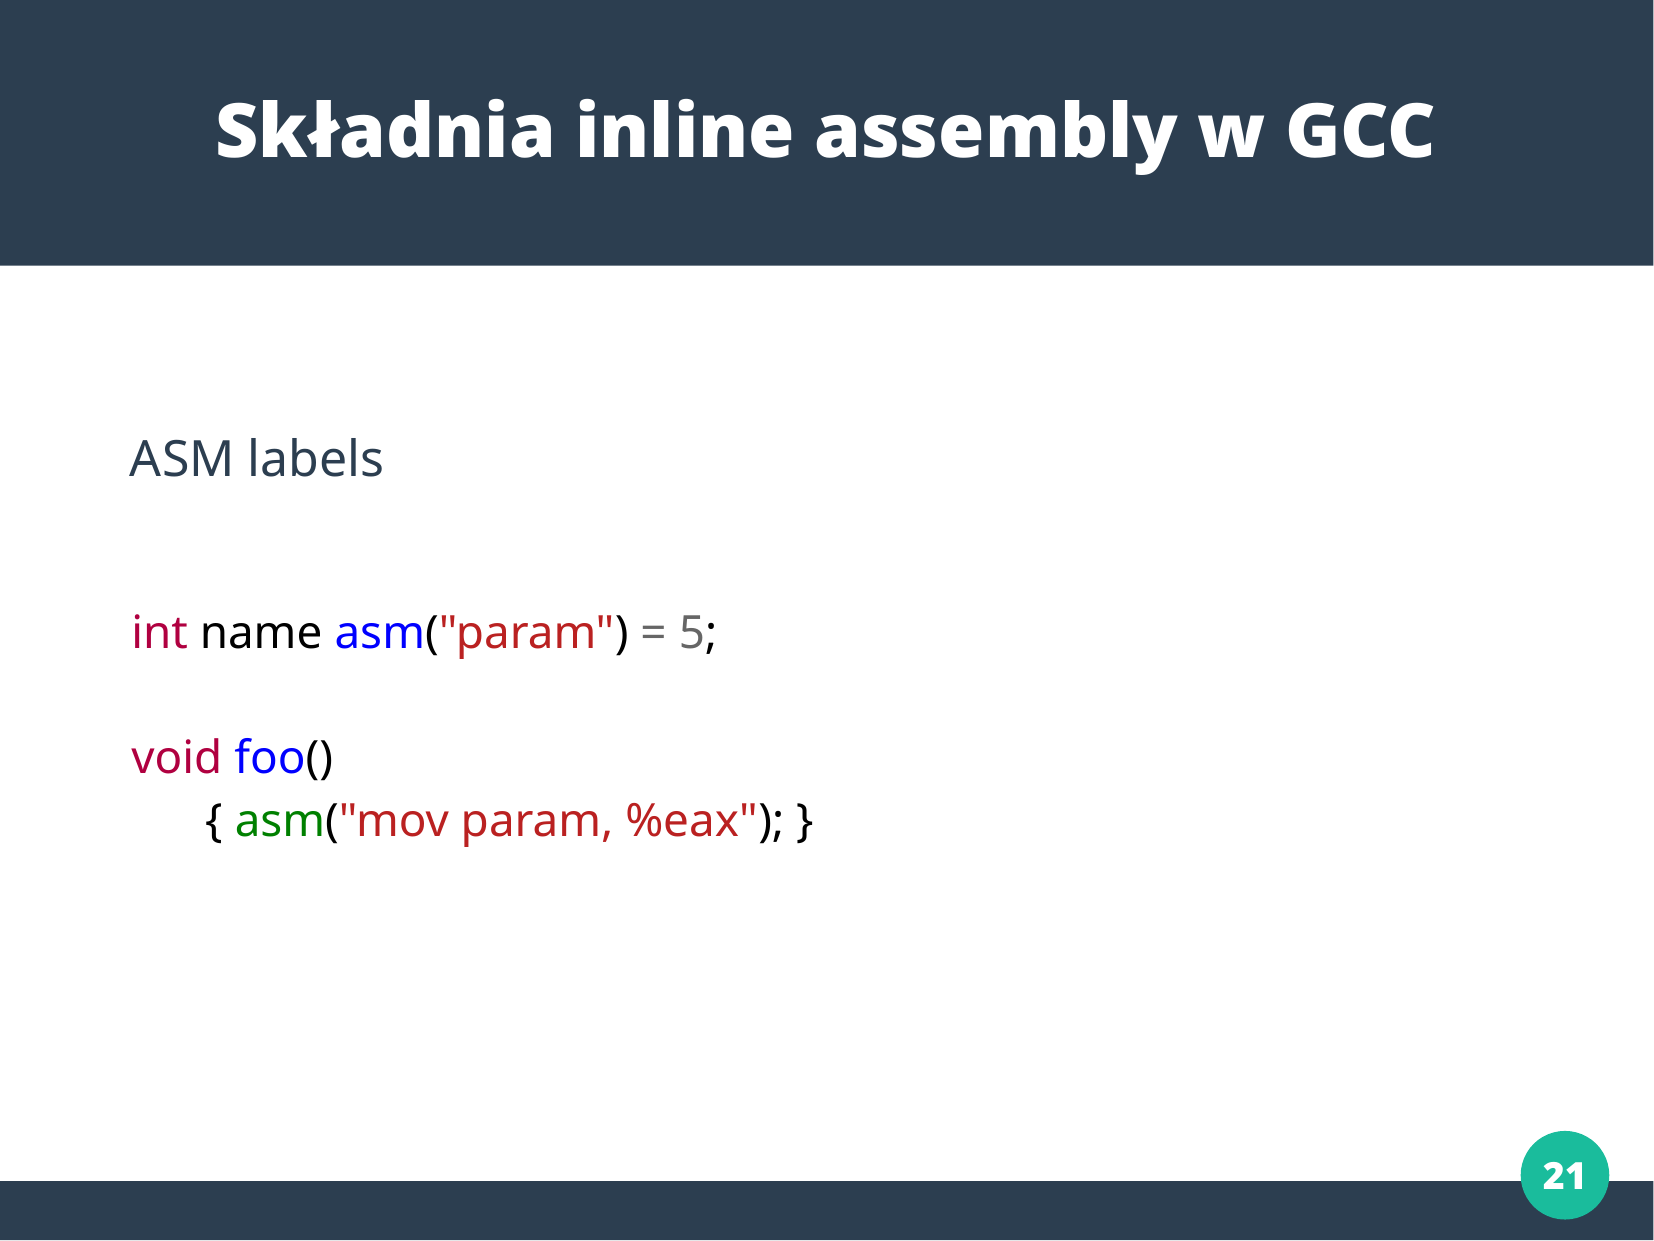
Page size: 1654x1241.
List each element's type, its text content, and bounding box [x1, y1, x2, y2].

title Składnia inline assembly w GCC [59, 49, 1595, 207]
list ASM labels [59, 324, 1595, 1152]
text_box int name asm("param") = 5; void foo() { asm("mov param, %eax"); } [116, 592, 1038, 927]
